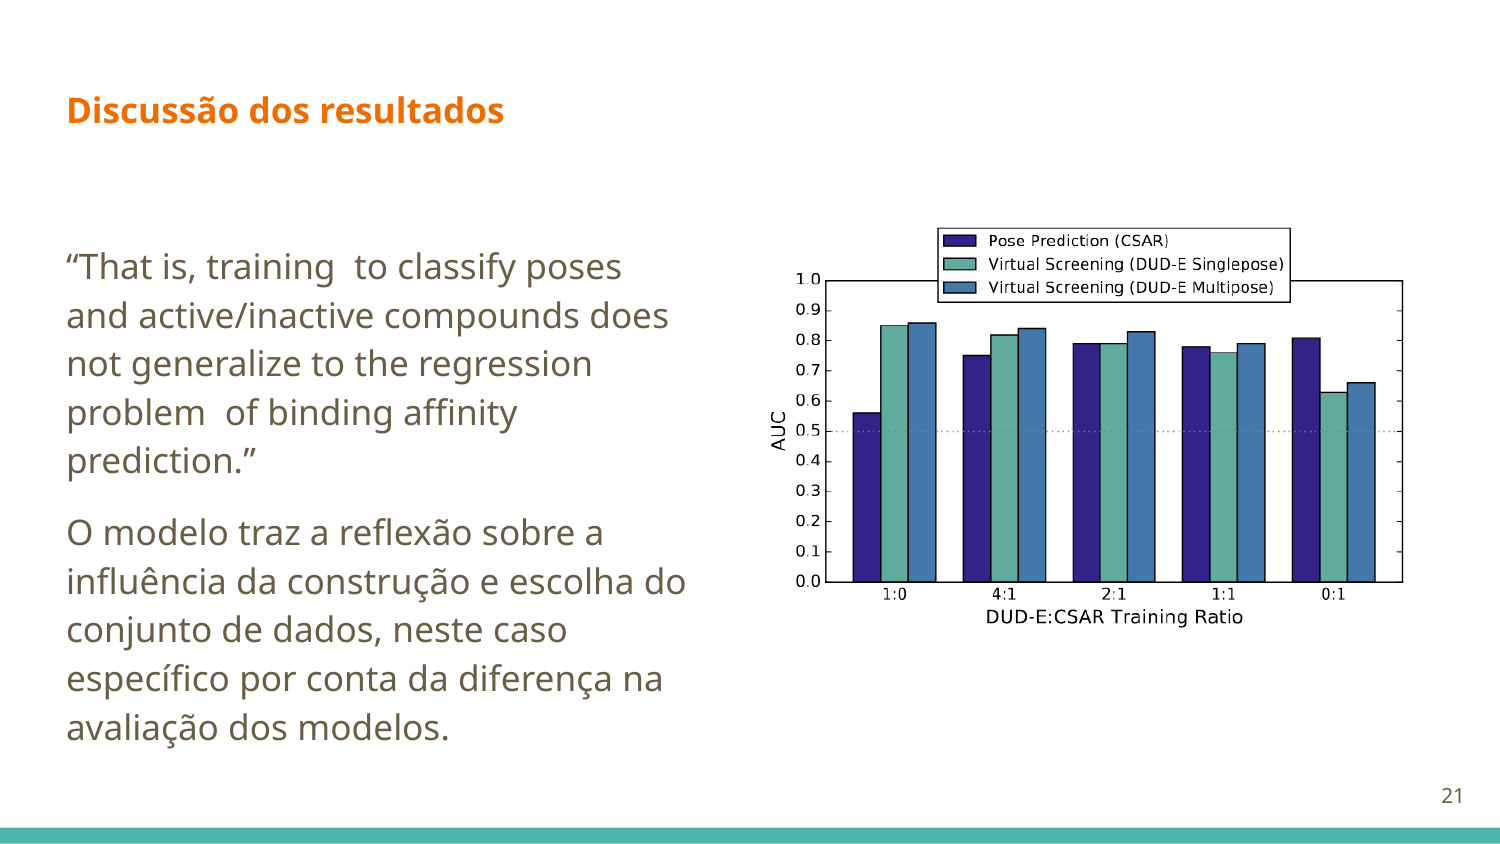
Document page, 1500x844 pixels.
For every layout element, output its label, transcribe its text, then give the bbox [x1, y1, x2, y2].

slide_number <number> [1389, 764, 1480, 830]
title Discussão dos resultados [51, 72, 1449, 189]
picture [741, 201, 1459, 643]
list “That is, training to classify poses and active/inactive compounds does not generalize to the regression problem of binding affinity prediction.” O modelo traz a reflexão sobre a influência da construção e escolha do conjunto de dados, neste caso específico por conta da diferença na avaliação dos modelos. [51, 223, 707, 765]
